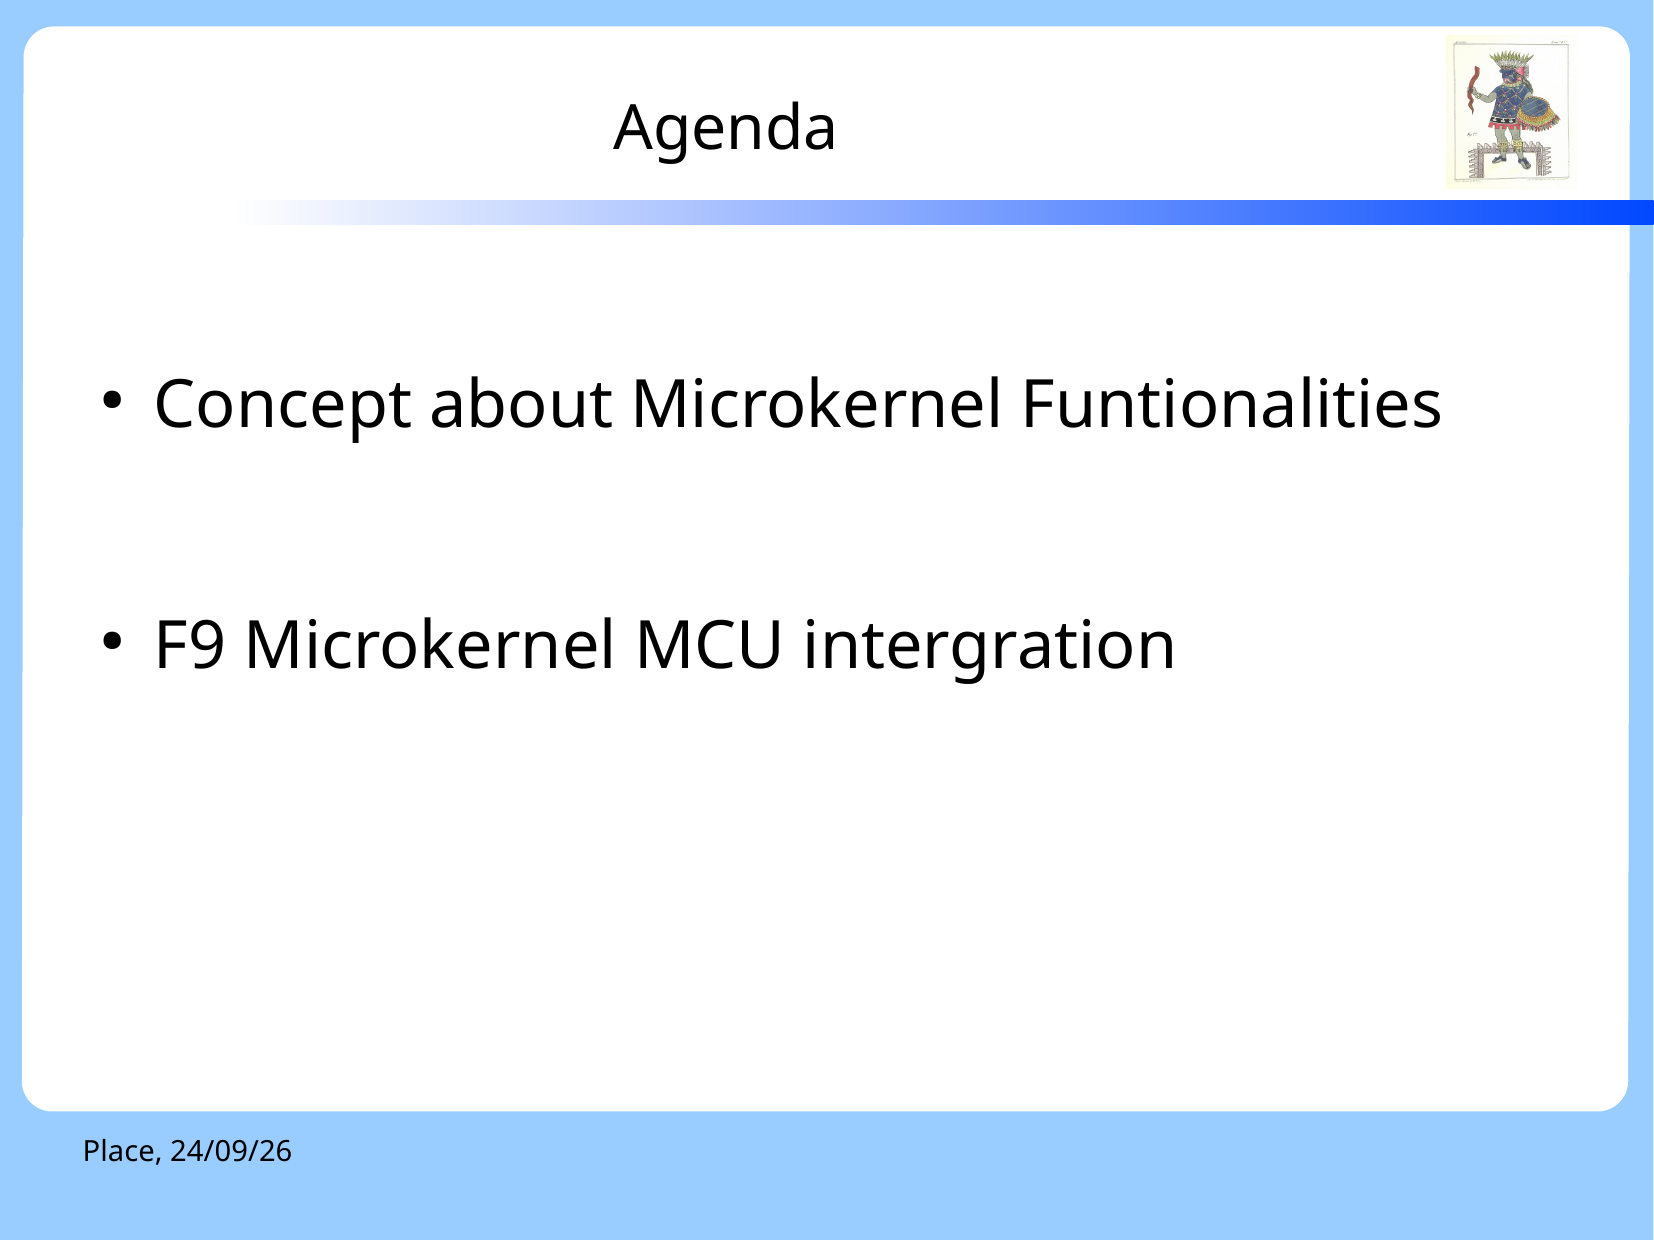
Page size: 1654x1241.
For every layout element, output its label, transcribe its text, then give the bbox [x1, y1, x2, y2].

title Agenda [82, 49, 1371, 201]
list Concept about Microkernel Funtionalities F9 Microkernel MCU intergration [82, 236, 1571, 1055]
picture [1446, 35, 1577, 189]
